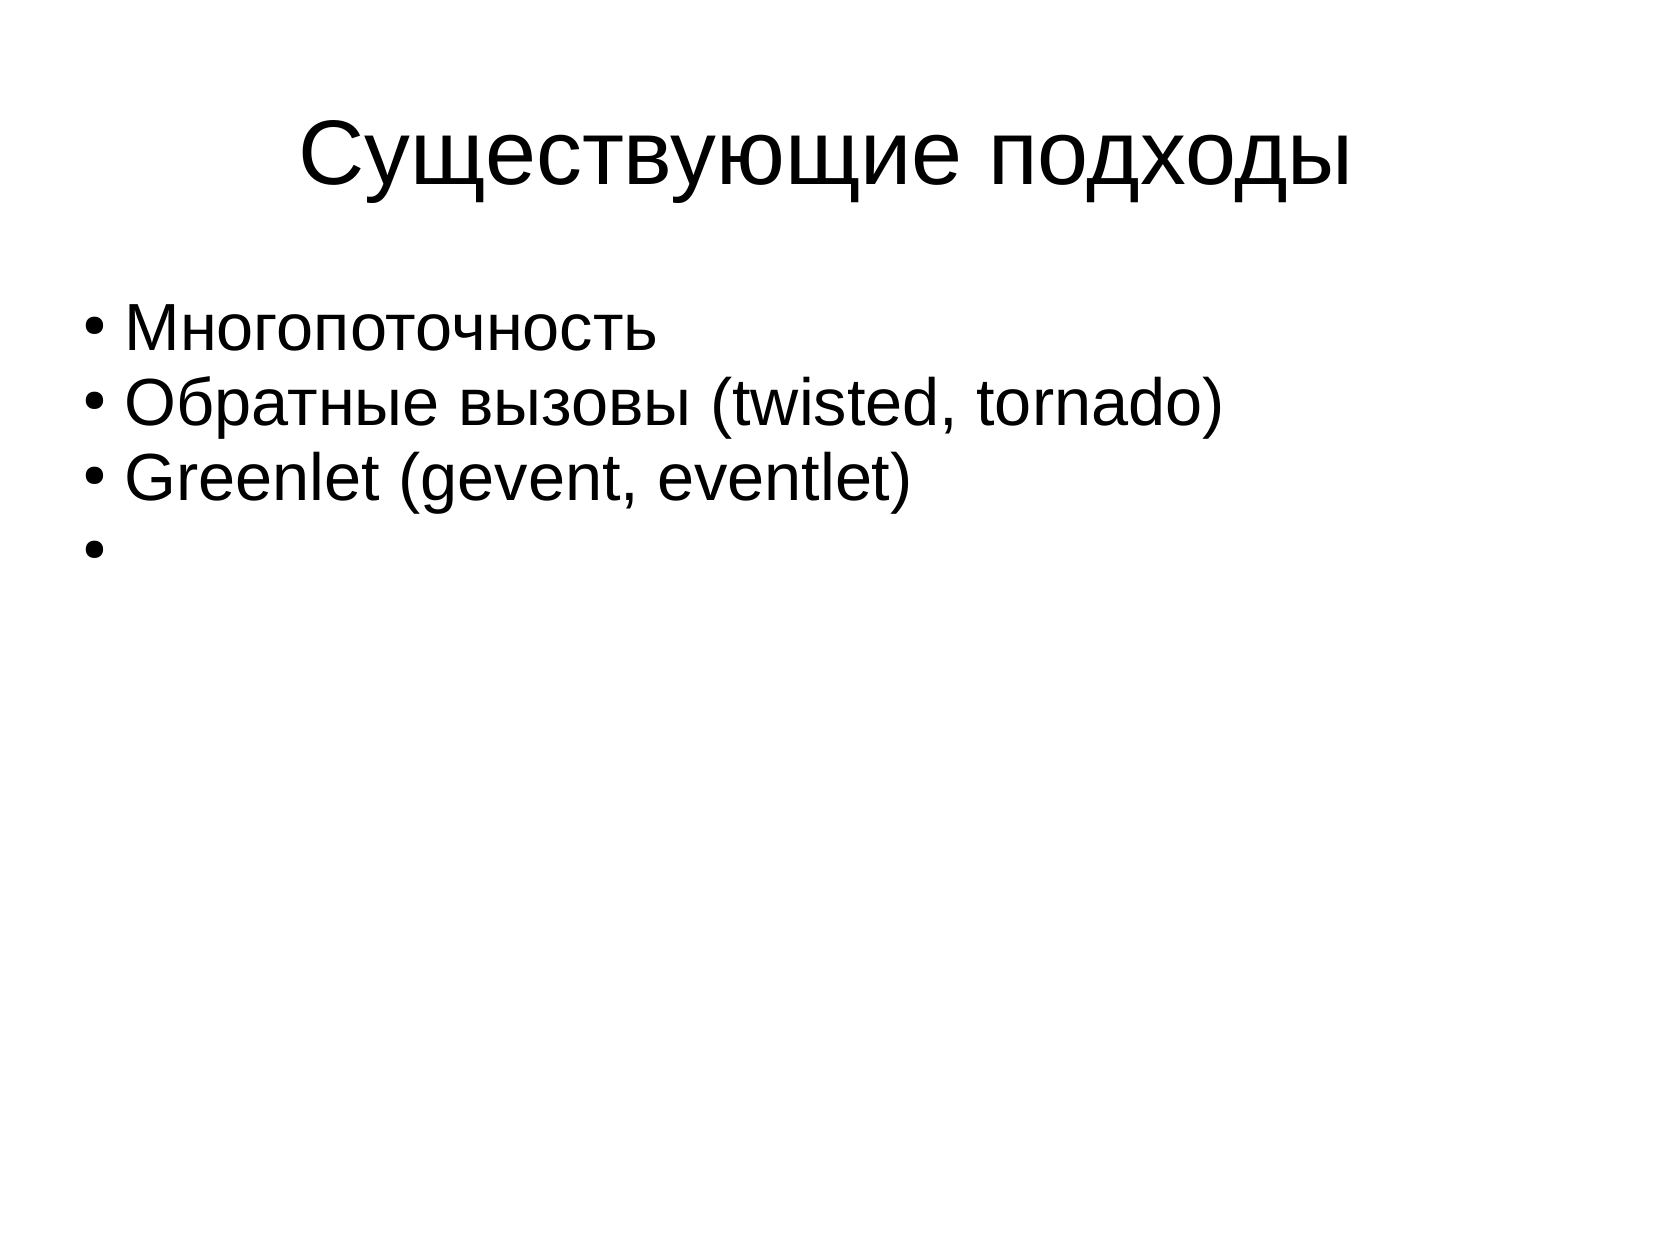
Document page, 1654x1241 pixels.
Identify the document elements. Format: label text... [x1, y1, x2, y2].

subtitle Многопоточность Обратные вызовы (twisted, tornado) Greenlet (gevent, eventlet) [82, 290, 1571, 1010]
title Существующие подходы [82, 49, 1571, 257]
